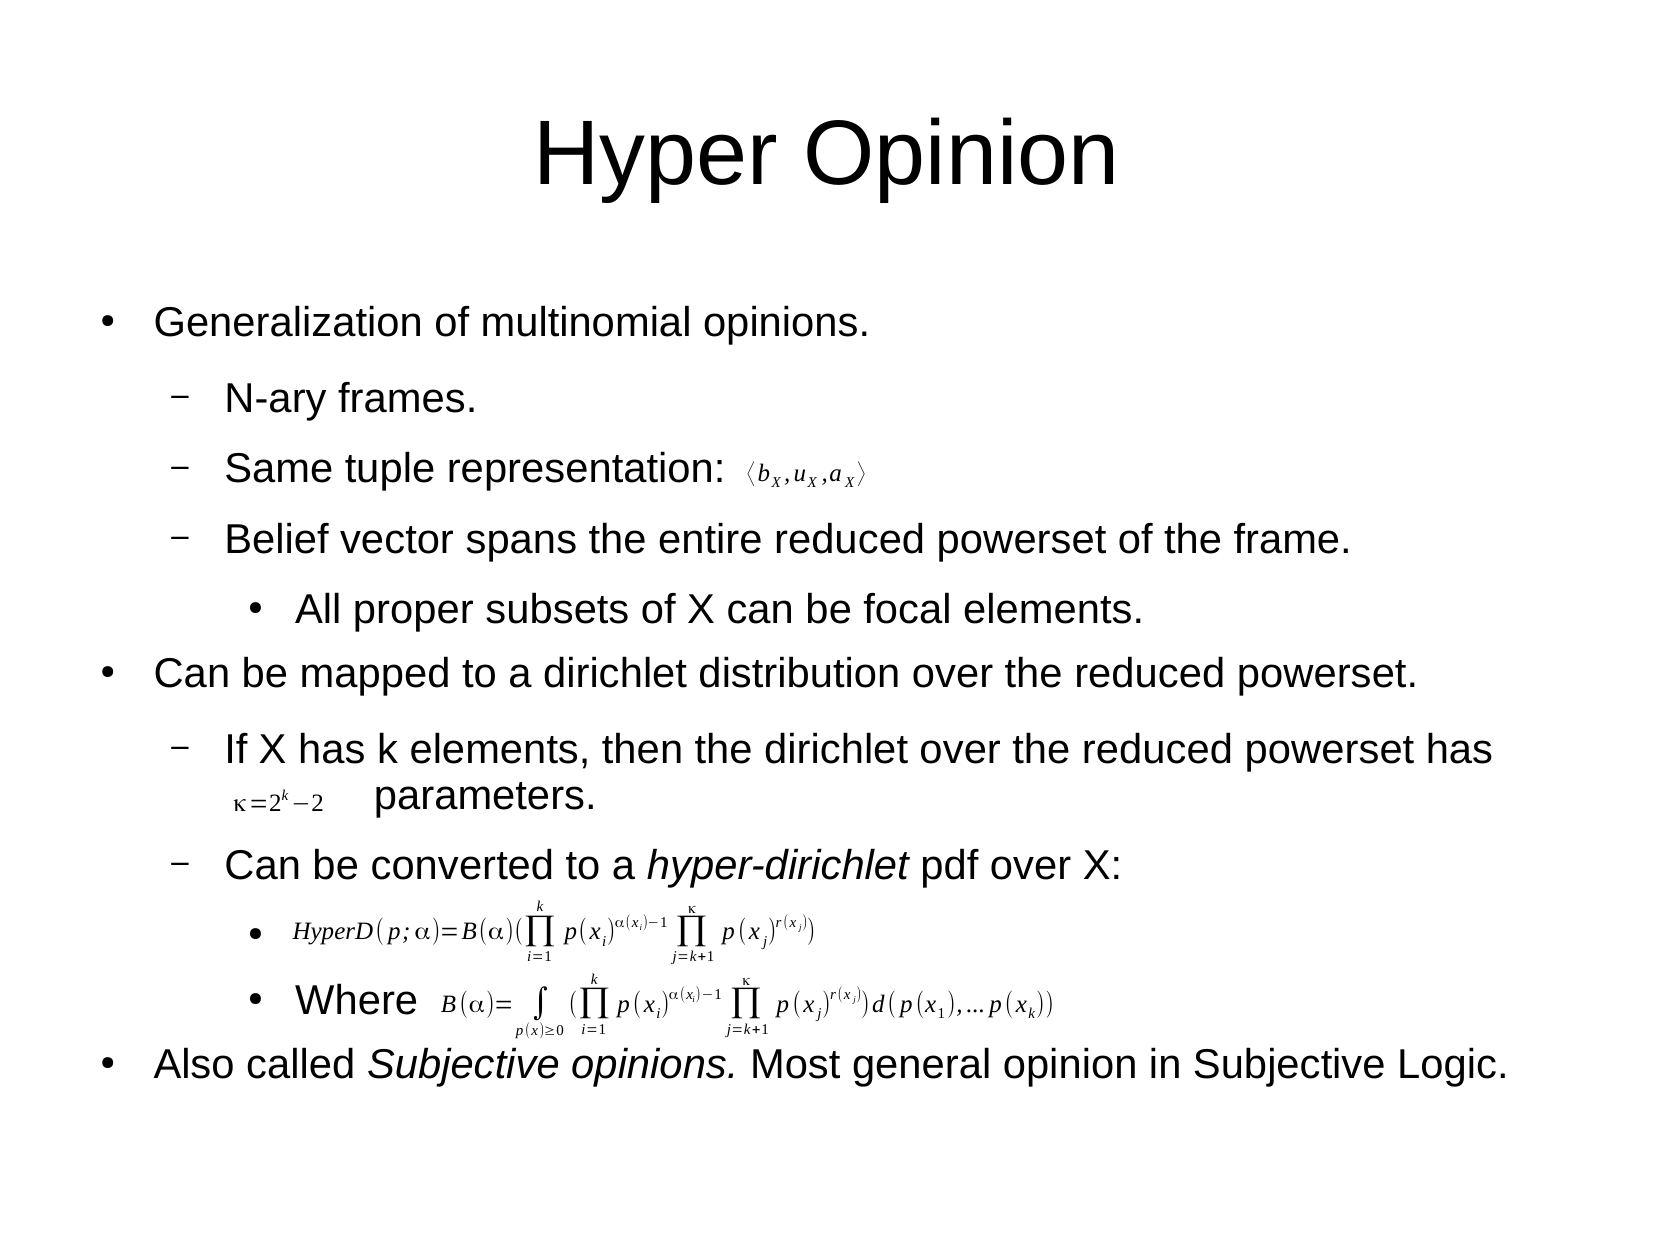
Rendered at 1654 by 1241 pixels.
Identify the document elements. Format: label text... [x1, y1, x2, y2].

chart [227, 786, 331, 819]
chart [285, 897, 822, 965]
title Hyper Opinion [82, 49, 1571, 257]
list Generalization of multinomial opinions. N-ary frames. Same tuple representation: Belief vector spans the entire reduced powerset of the frame. All proper subsets of X can be focal elements. Can be mapped to a dirichlet distribution over the reduced powerset. If X has k elements, then the dirichlet over the reduced powerset has parameters. Can be converted to a hyper-dirichlet pdf over X: Where Also called Subjective opinions. Most general opinion in Subjective Logic. [82, 299, 1571, 1019]
chart [434, 970, 1060, 1041]
chart [740, 459, 872, 492]
